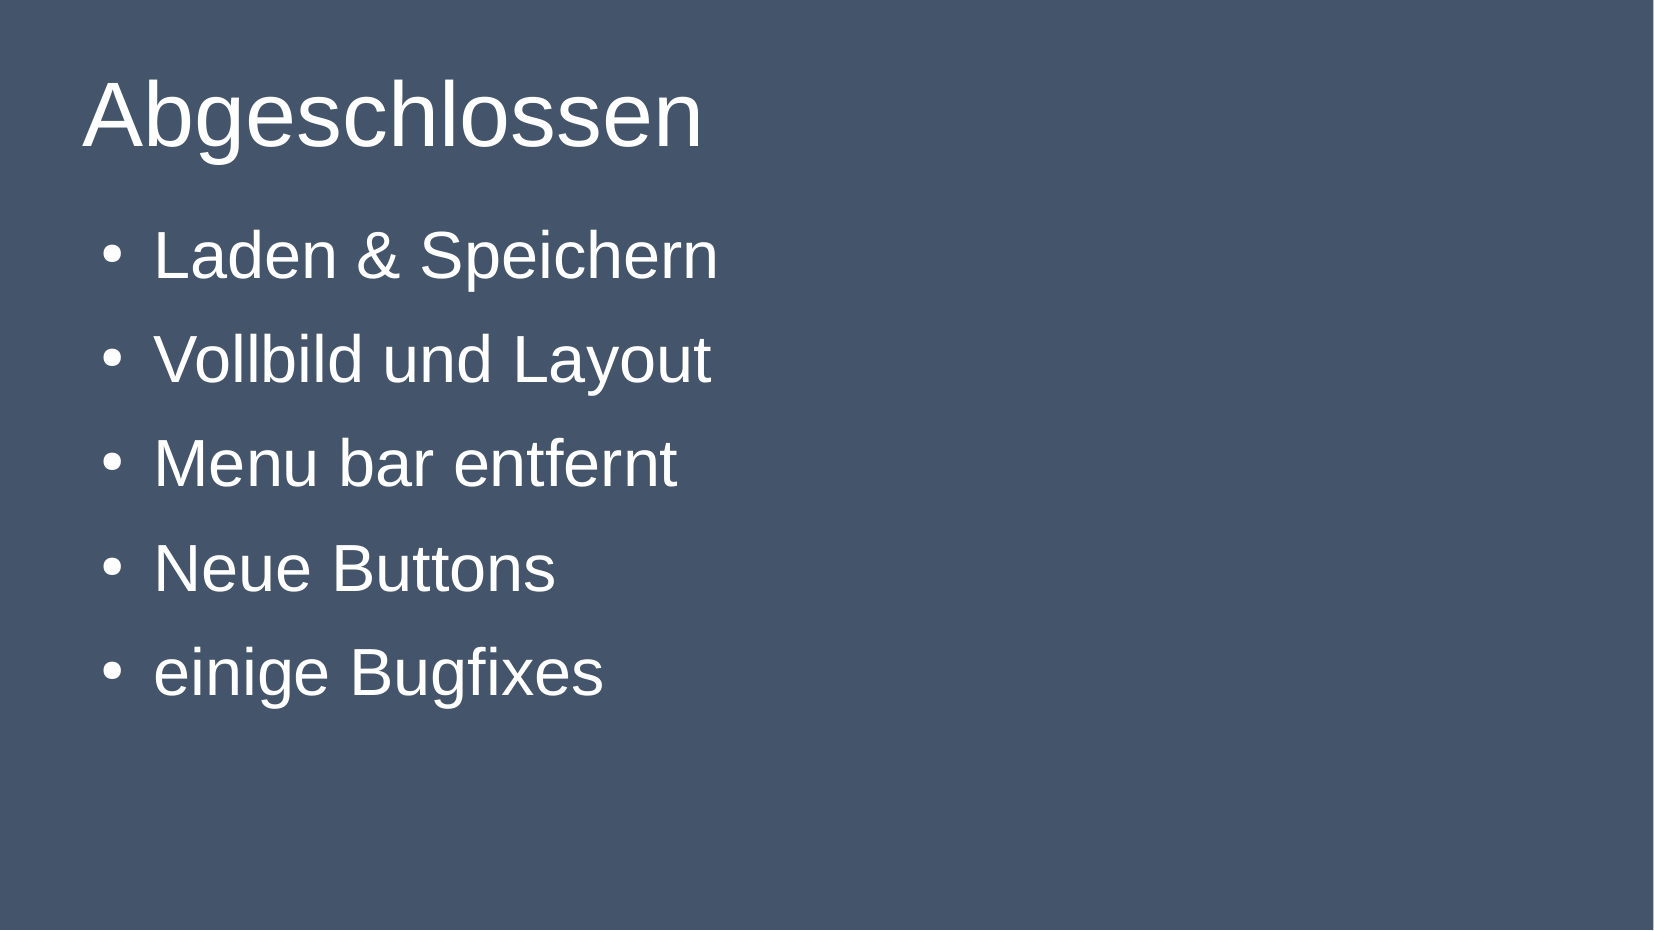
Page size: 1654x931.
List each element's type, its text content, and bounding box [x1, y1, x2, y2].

list Laden & Speichern Vollbild und Layout Menu bar entfernt Neue Buttons einige Bugfixes [82, 217, 1571, 758]
title Abgeschlossen [82, 37, 1571, 193]
